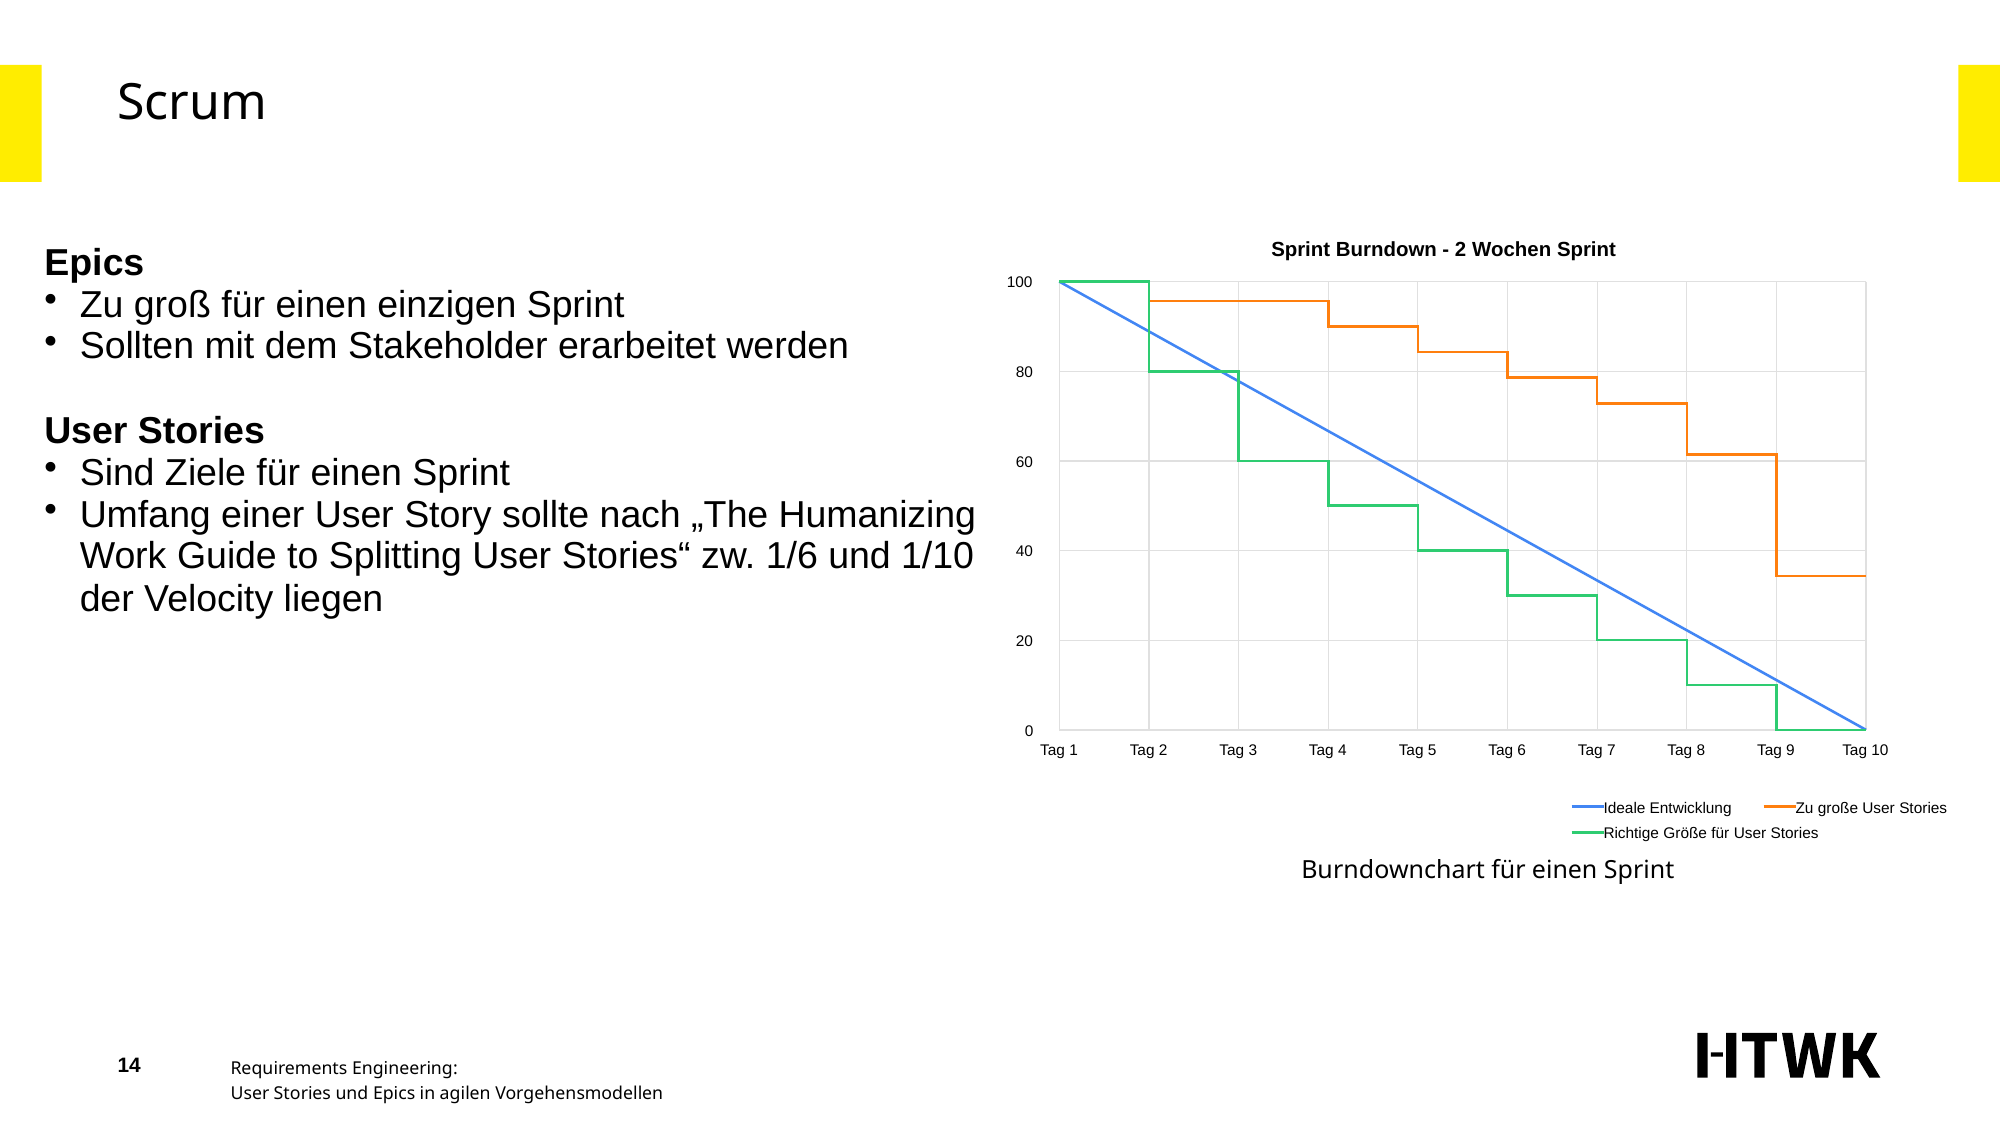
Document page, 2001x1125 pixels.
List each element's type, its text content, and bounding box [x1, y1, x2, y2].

text_box Burndownchart für einen Sprint [1286, 843, 1750, 915]
title Scrum [117, 65, 1882, 182]
text_box Epics Zu groß für einen einzigen Sprint Sollten mit dem Stakeholder erarbeitet werden User Stories Sind Ziele für einen Sprint Umfang einer User Story sollte nach „The Humanizing Work Guide to Splitting User Stories“ zw. 1/6 und 1/10 der Velocity liegen [29, 233, 1042, 1004]
picture [930, 216, 1957, 859]
